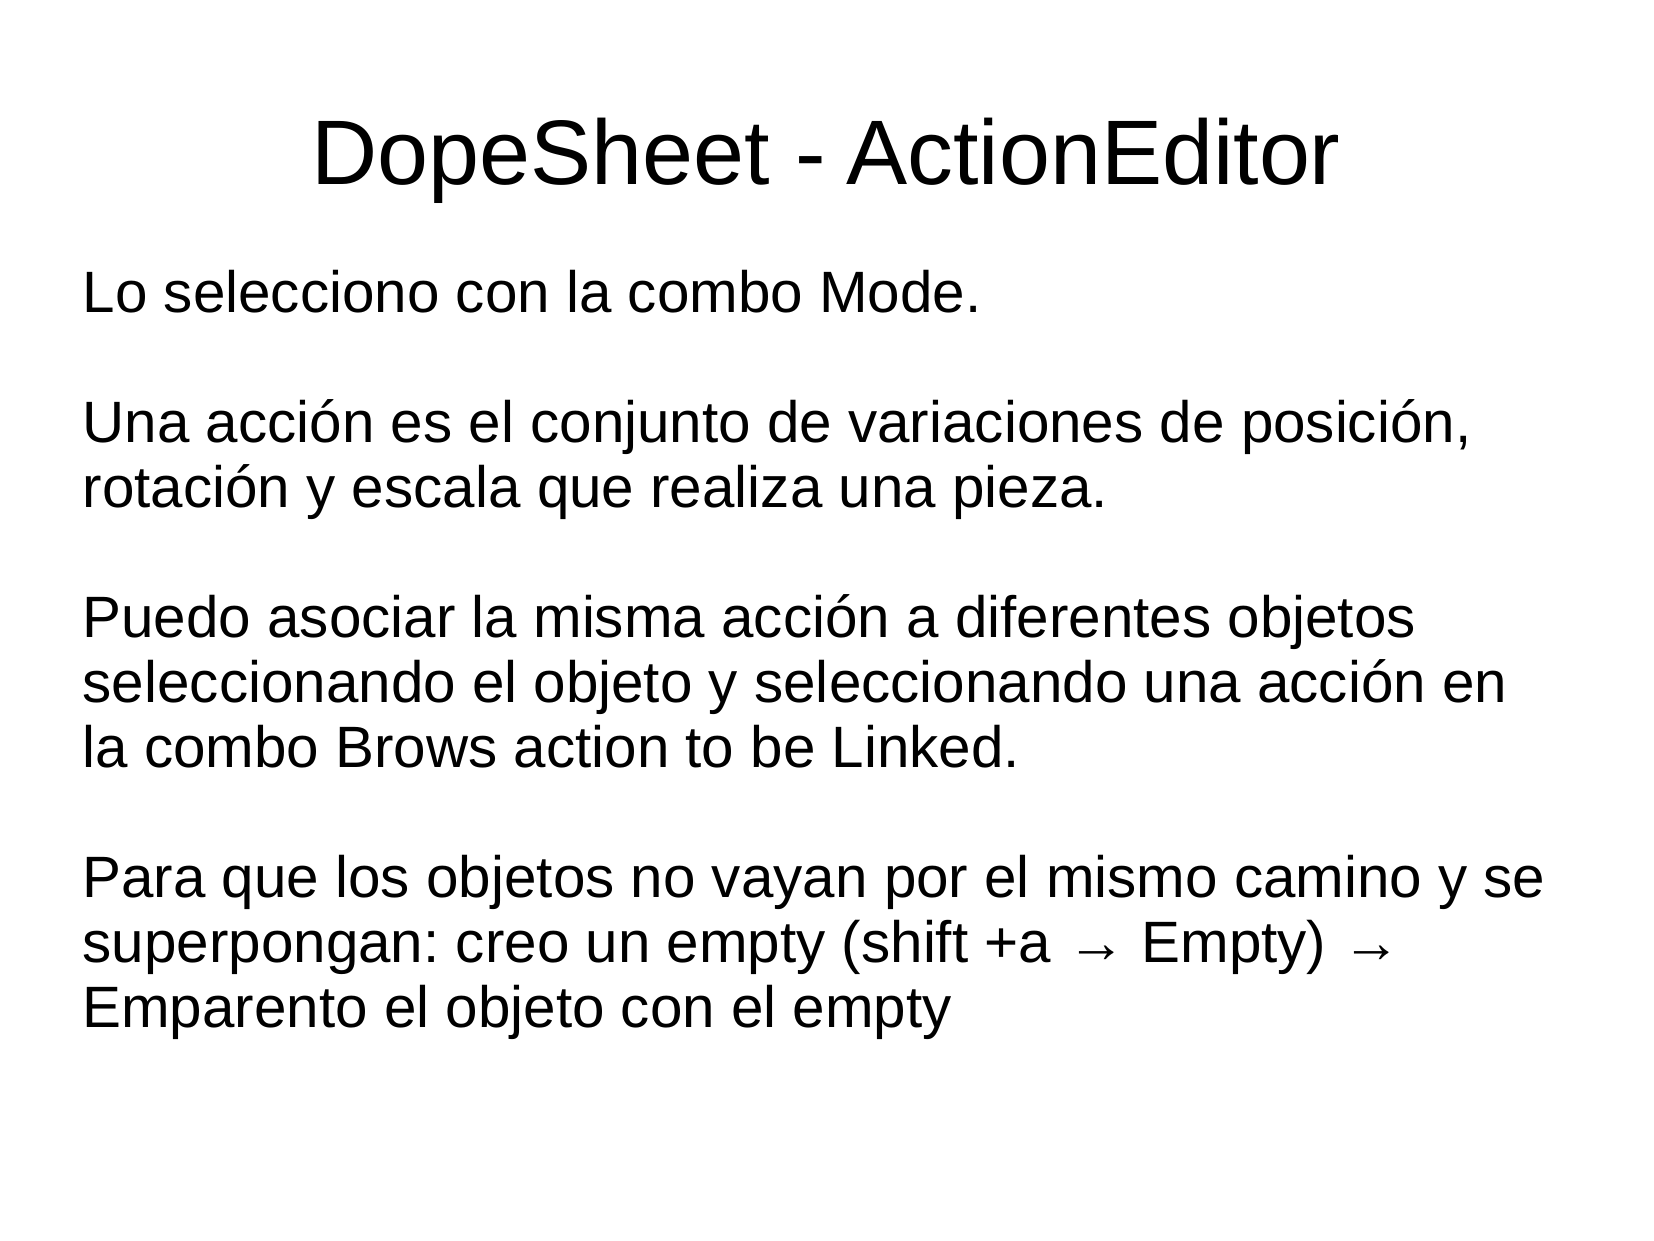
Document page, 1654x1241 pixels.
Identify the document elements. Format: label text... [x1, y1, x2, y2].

title DopeSheet - ActionEditor [82, 49, 1571, 257]
subtitle Lo selecciono con la combo Mode. Una acción es el conjunto de variaciones de posición, rotación y escala que realiza una pieza. Puedo asociar la misma acción a diferentes objetos seleccionando el objeto y seleccionando una acción en la combo Brows action to be Linked. Para que los objetos no vayan por el mismo camino y se superpongan: creo un empty (shift +a → Empty) → Emparento el objeto con el empty [82, 259, 1571, 1040]
